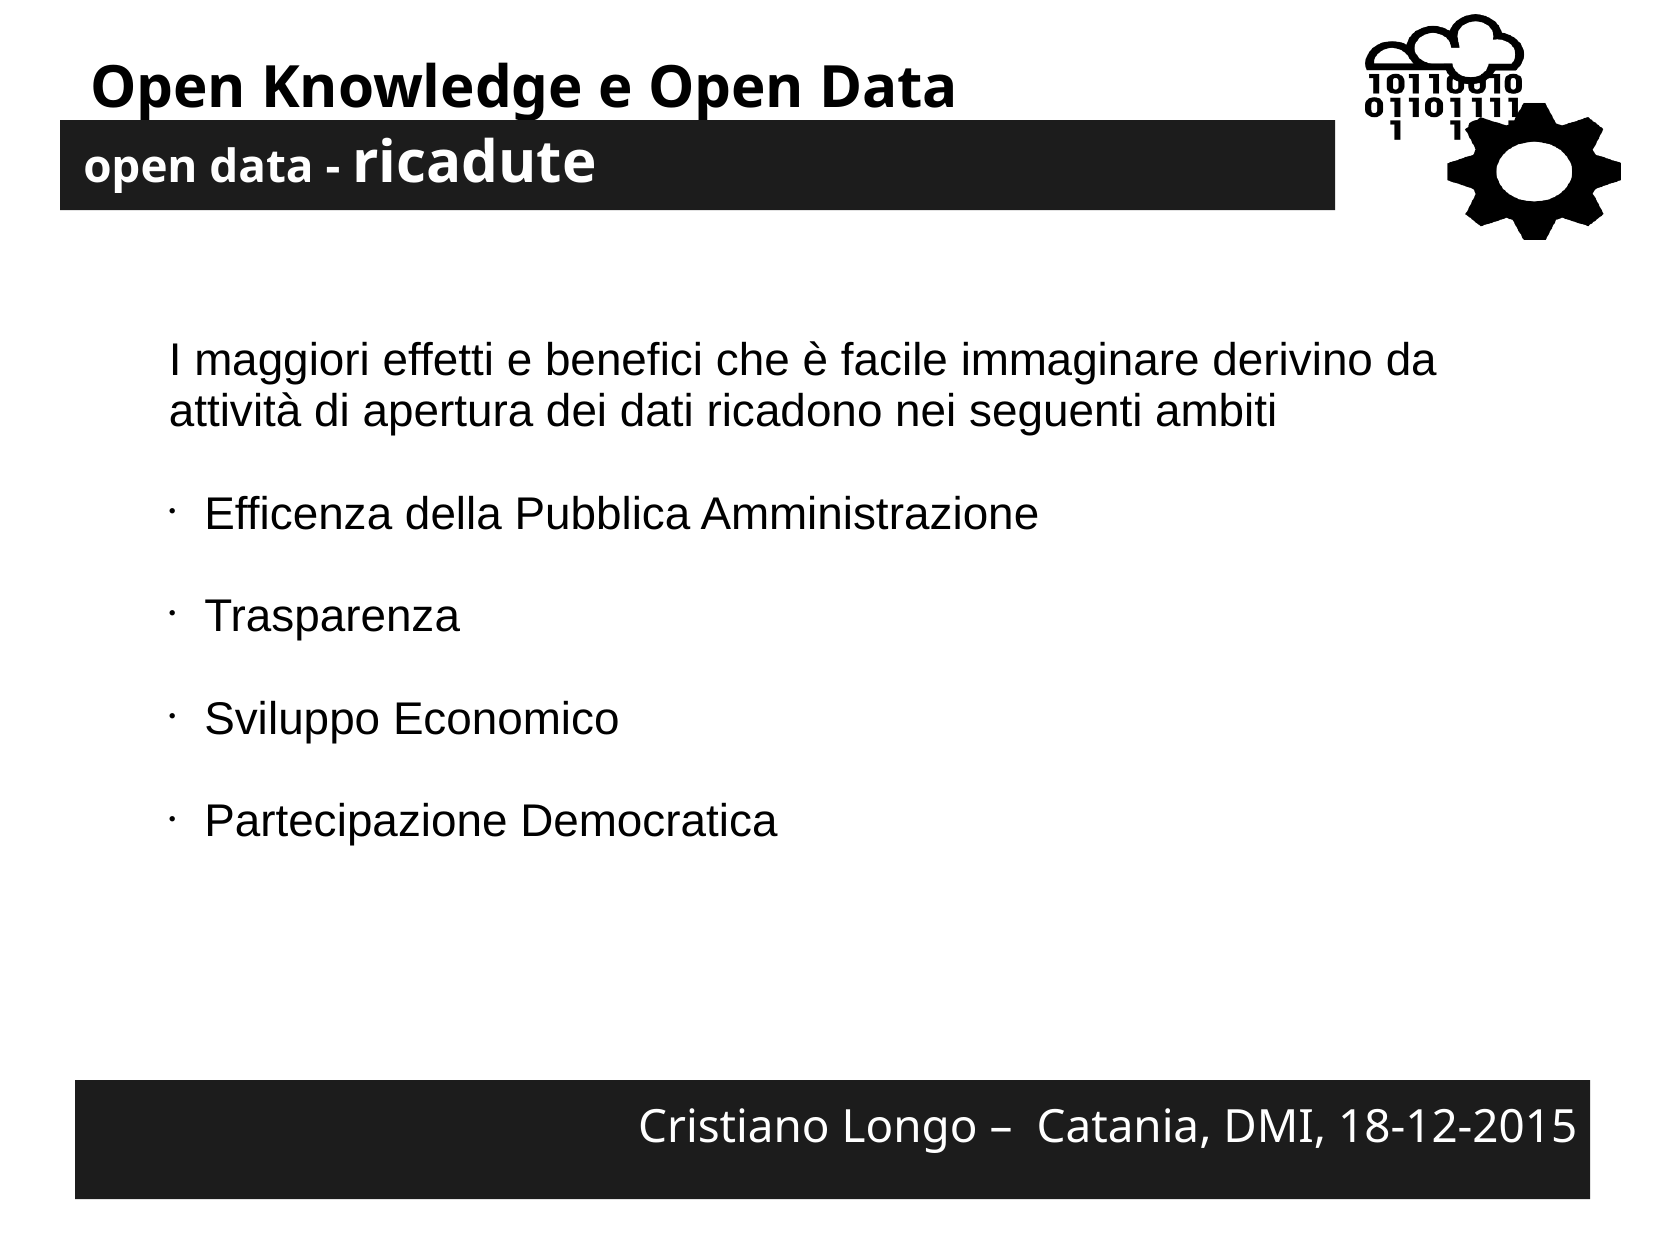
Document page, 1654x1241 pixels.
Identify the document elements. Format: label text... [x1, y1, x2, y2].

text_box I maggiori effetti e benefici che è facile immaginare derivino da attività di apertura dei dati ricadono nei seguenti ambiti Efficenza della Pubblica Amministrazione Trasparenza Sviluppo Economico Partecipazione Democratica [154, 326, 1561, 901]
list Open Knowledge e Open Data [75, 45, 1325, 120]
picture [1365, 14, 1621, 241]
list Cristiano Longo – Catania, DMI, 18-12-2015 [75, 1080, 1591, 1200]
list open data - ricadute [60, 120, 1336, 211]
